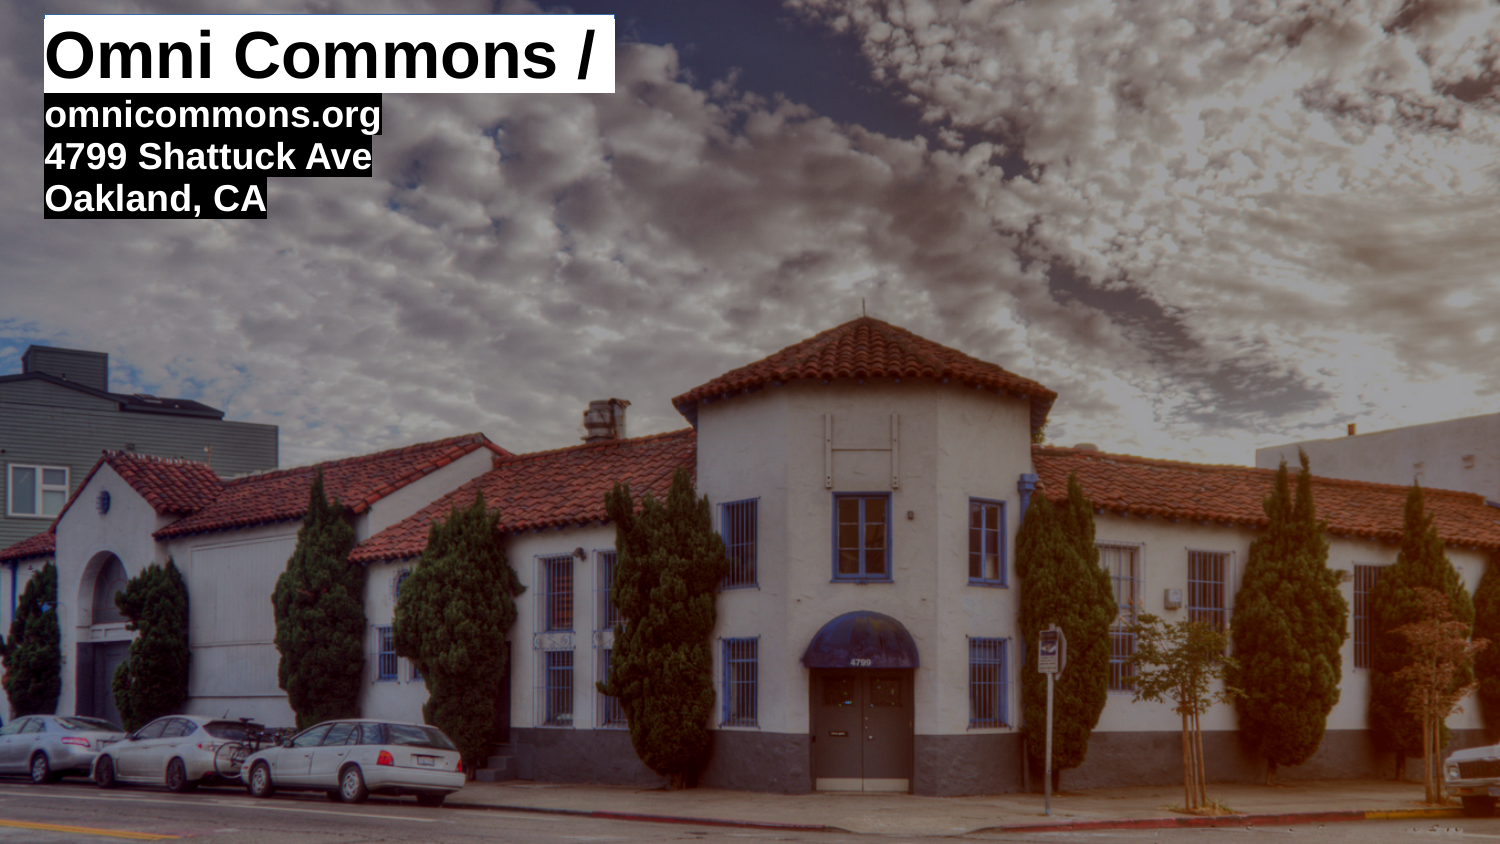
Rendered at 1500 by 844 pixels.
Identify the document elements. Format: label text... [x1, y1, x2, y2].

text_box Omni Commons / omnicommons.org 4799 Shattuck Ave Oakland, CA [29, 11, 630, 302]
list [51, 189, 1449, 750]
picture [0, 0, 1500, 844]
